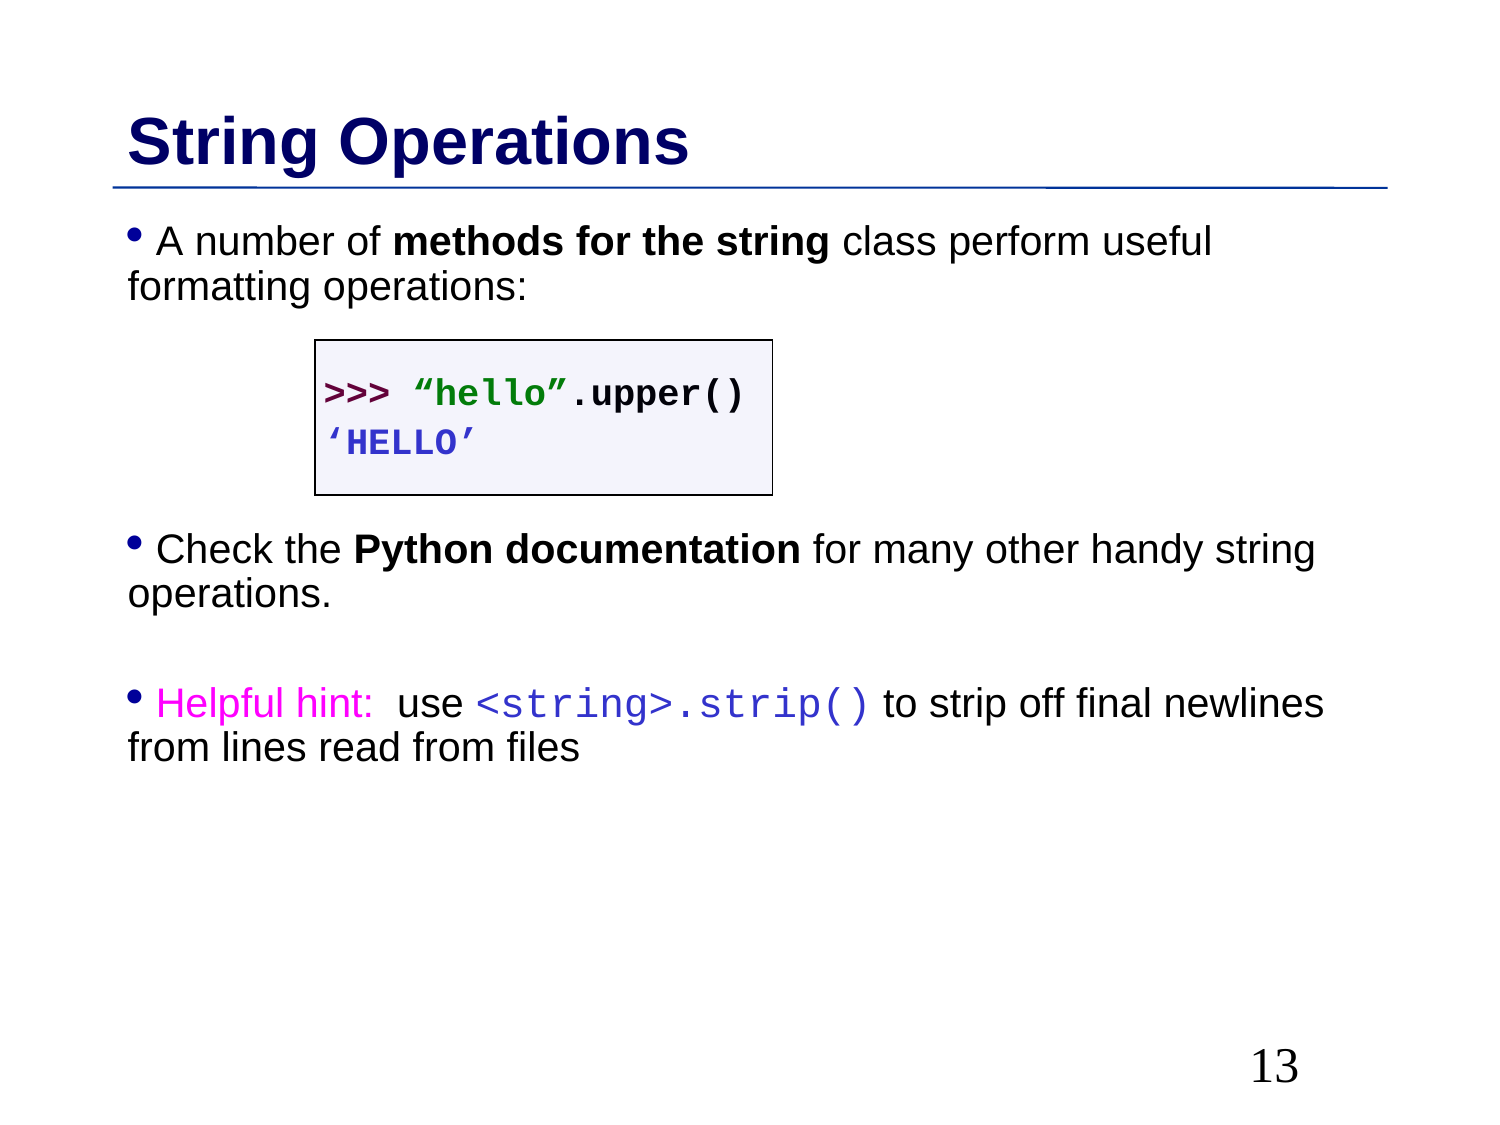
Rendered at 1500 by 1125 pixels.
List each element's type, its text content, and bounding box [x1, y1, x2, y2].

text_box [314, 339, 773, 496]
text_box <number> [1074, 994, 1387, 1125]
title String Operations [112, 89, 1388, 185]
list A number of methods for the string class perform useful formatting operations: >>> “hello”.upper() ‘HELLO’ Check the Python documentation for many other handy string operations. Helpful hint: use <string>.strip() to strip off final newlines from lines read from files [112, 212, 1388, 785]
